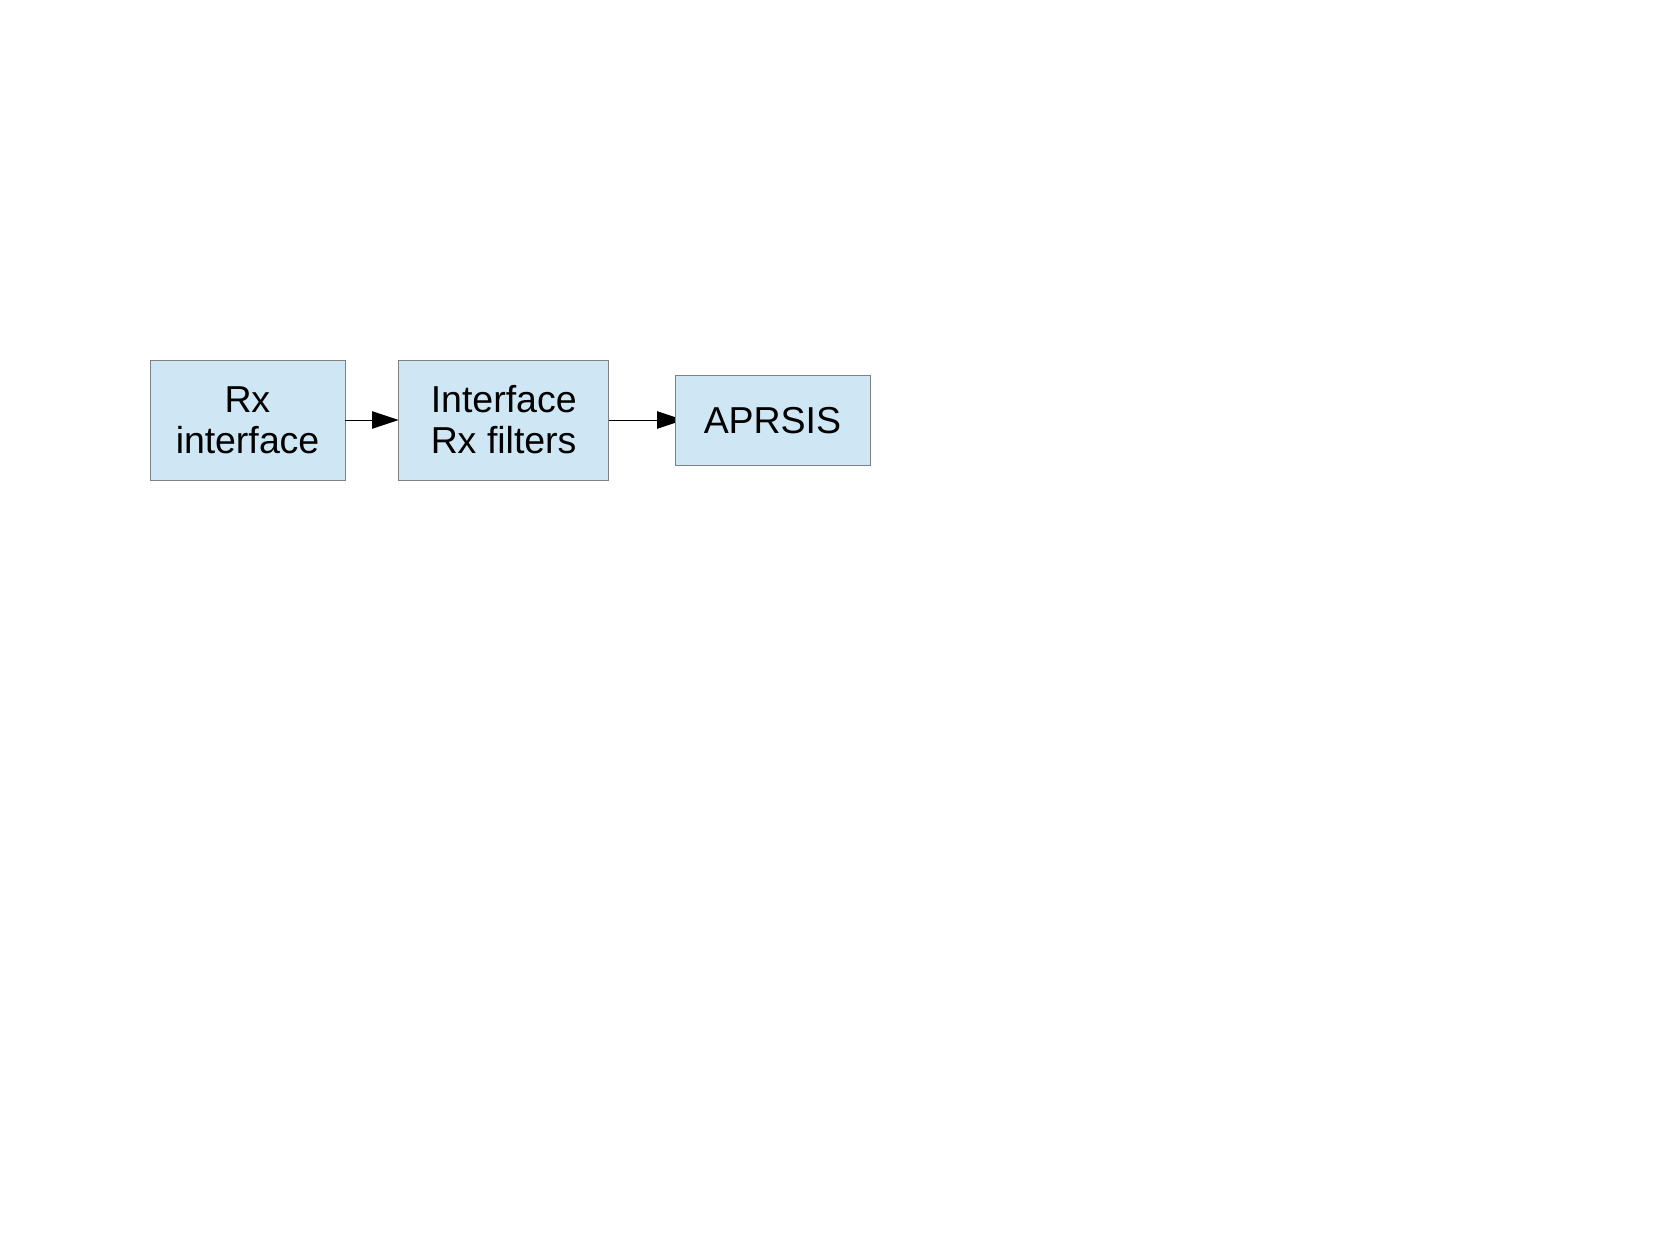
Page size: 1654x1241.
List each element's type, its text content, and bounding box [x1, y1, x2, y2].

text_box Interface Rx filters [398, 360, 609, 481]
text_box APRSIS [675, 375, 871, 466]
text_box Rx interface [150, 360, 346, 481]
